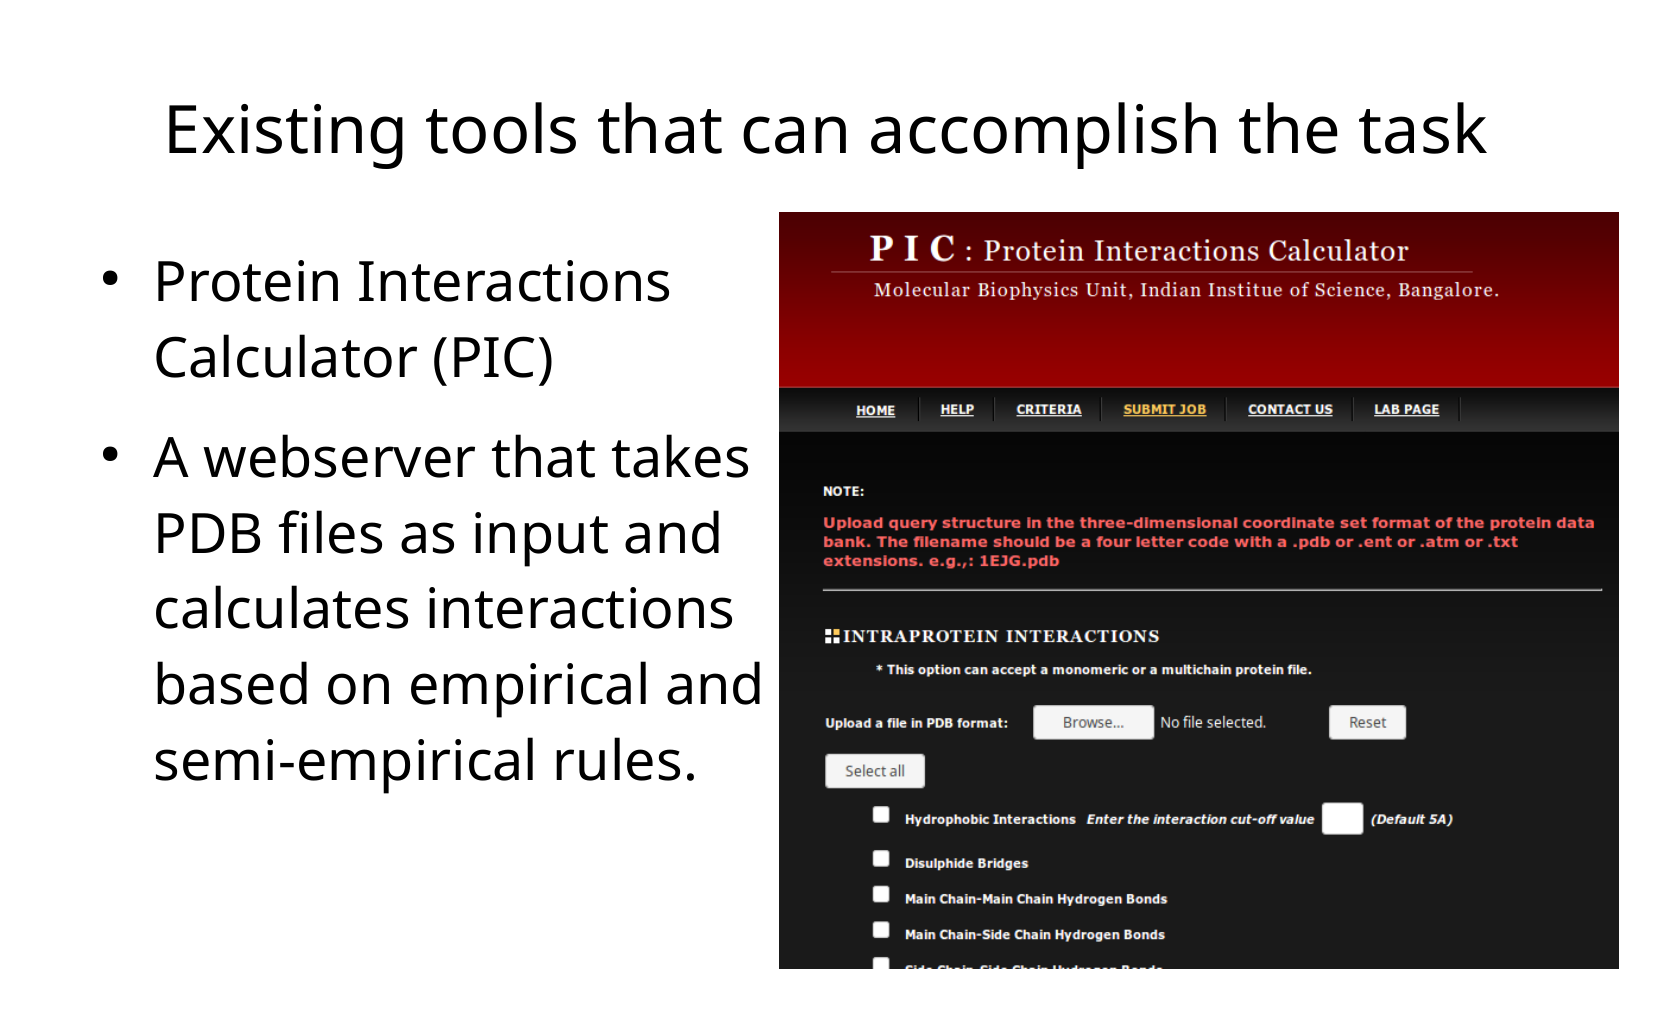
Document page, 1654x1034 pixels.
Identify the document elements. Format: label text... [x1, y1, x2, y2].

list Protein Interactions Calculator (PIC) A webserver that takes PDB files as input and calculates interactions based on empirical and semi-empirical rules. [82, 241, 779, 842]
title Existing tools that can accomplish the task [82, 41, 1571, 214]
picture [779, 212, 1619, 969]
